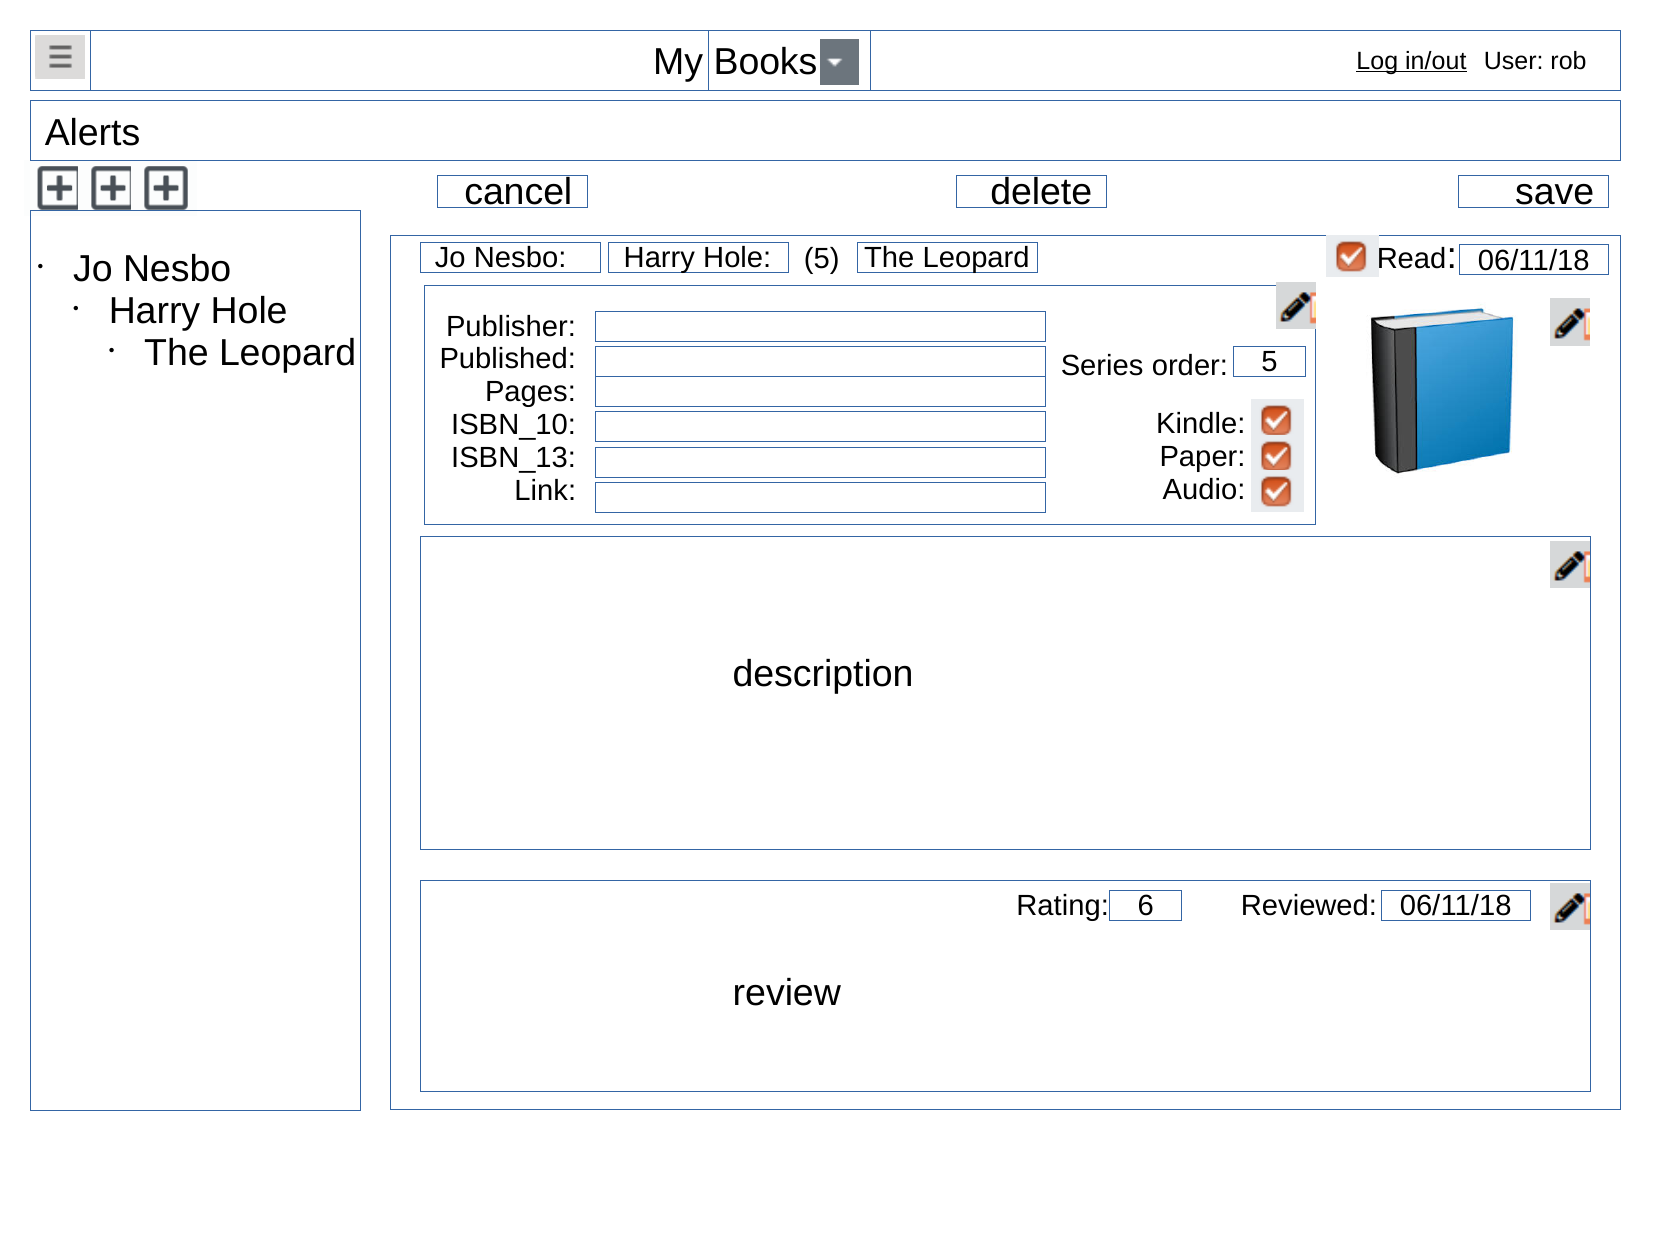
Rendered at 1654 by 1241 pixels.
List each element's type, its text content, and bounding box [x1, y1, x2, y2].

text_box Alerts [30, 104, 156, 161]
picture [1550, 298, 1590, 346]
text_box [595, 482, 1046, 513]
text_box Reviewed: [1225, 881, 1393, 929]
text_box Rating: [1001, 881, 1125, 929]
text_box Series order: [1045, 341, 1244, 389]
text_box My Books [638, 33, 708, 91]
text_box 6 [1109, 890, 1182, 921]
text_box 06/11/18 [1459, 244, 1609, 275]
text_box User: rob [1482, 39, 1602, 82]
text_box [595, 346, 1046, 407]
text_box [595, 311, 1046, 342]
picture [24, 160, 197, 216]
text_box 06/11/18 [1381, 890, 1531, 921]
picture [820, 39, 859, 85]
text_box Publisher: Published: Pages: ISBN_10: ISBN_13: Link: [425, 302, 596, 514]
text_box Read: [1362, 227, 1478, 285]
picture [1353, 302, 1531, 480]
text_box My Books [709, 33, 833, 90]
text_box [595, 447, 1046, 478]
picture [1276, 282, 1316, 330]
picture [1550, 541, 1590, 588]
text_box (5) [803, 243, 841, 274]
picture [31, 211, 197, 216]
text_box Jo Nesbo: [420, 242, 601, 273]
text_box Log in/out [1341, 39, 1482, 82]
text_box Harry Hole: [608, 242, 789, 273]
picture [1550, 883, 1590, 930]
text_box [595, 411, 1046, 442]
picture [1251, 399, 1304, 512]
text_box Jo Nesbo Harry Hole The Leopard [23, 240, 371, 381]
text_box description [717, 645, 929, 702]
text_box cancel [437, 175, 588, 208]
text_box 5 [1244, 346, 1306, 377]
text_box save [1458, 175, 1609, 208]
text_box The Leopard [857, 242, 1038, 273]
picture [35, 35, 85, 79]
text_box Kindle: Paper: Audio: [1141, 399, 1261, 514]
text_box delete [956, 175, 1107, 208]
picture [1326, 235, 1362, 277]
text_box review [717, 964, 856, 1021]
